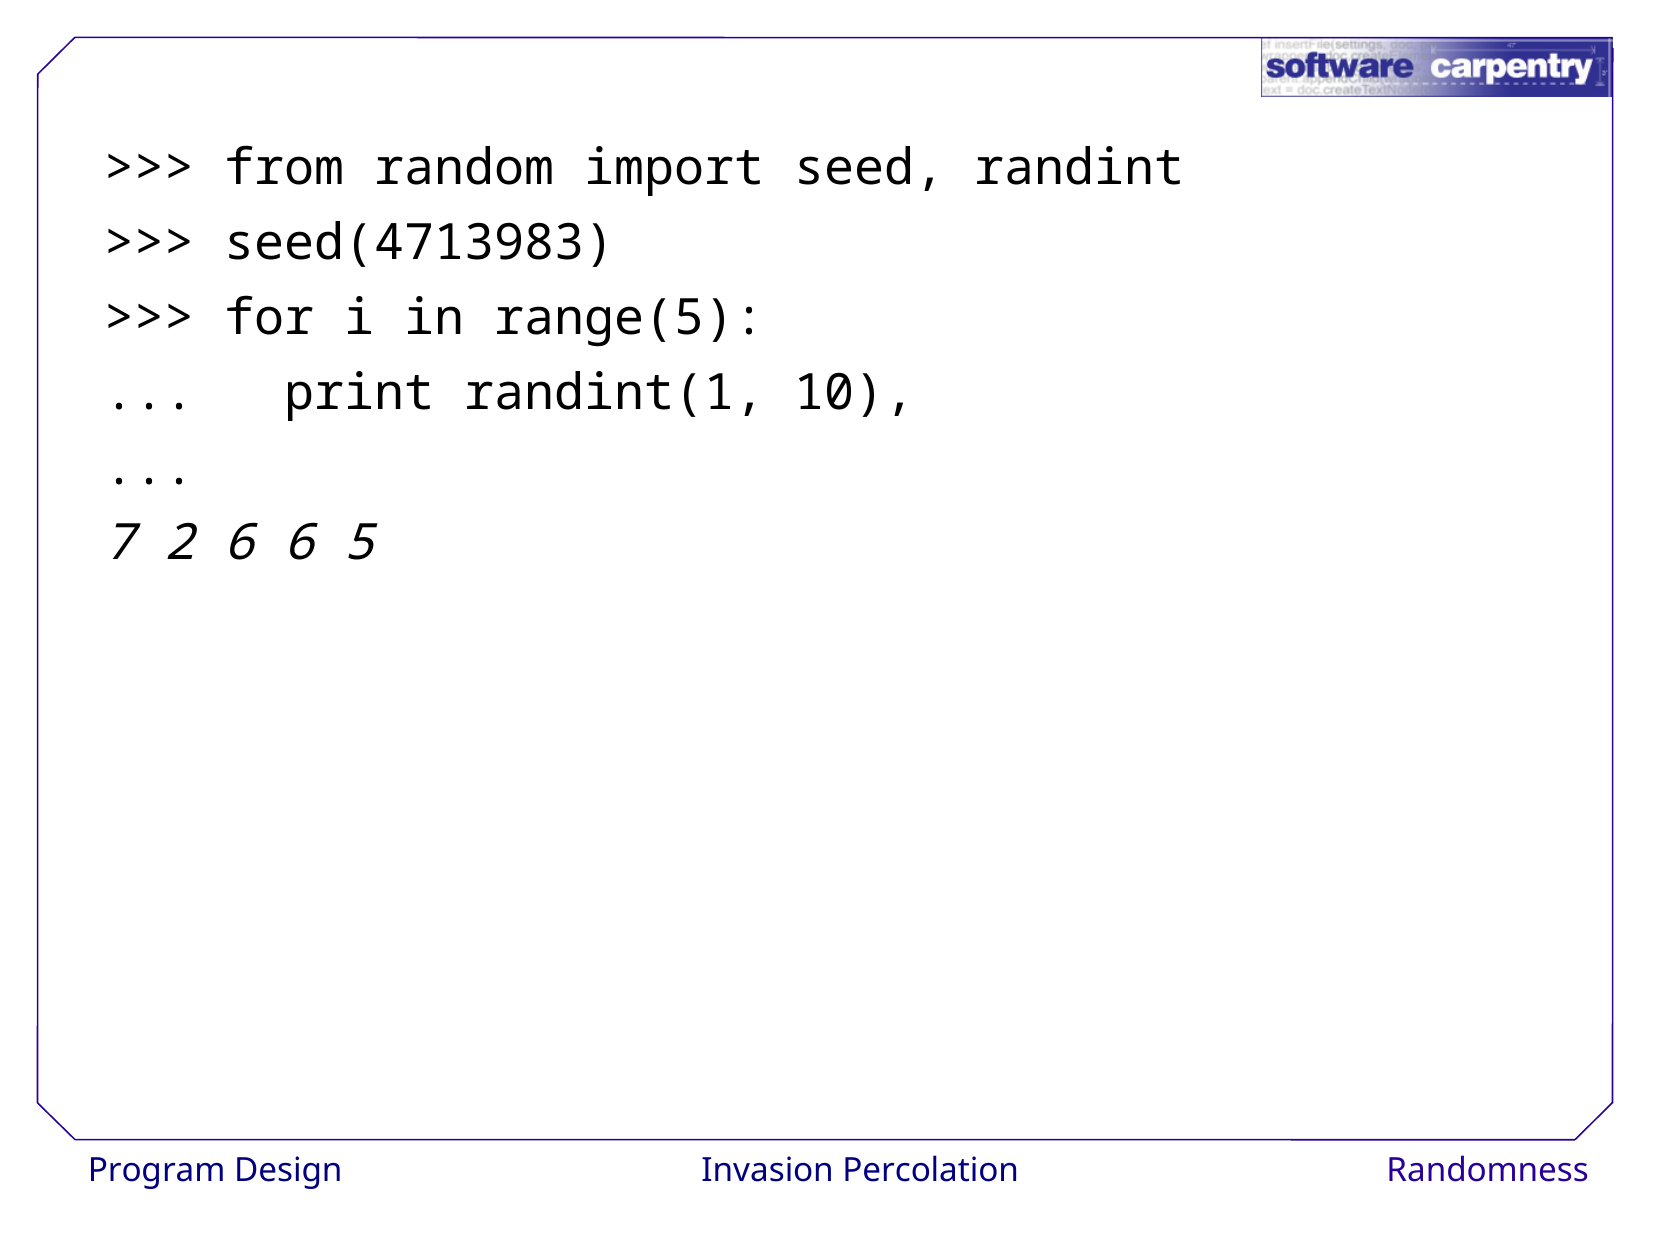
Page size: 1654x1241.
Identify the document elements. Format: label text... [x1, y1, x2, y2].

text_box >>> from random import seed, randint >>> seed(4713983) >>> for i in range(5): ... print randint(1, 10), ... 7 2 6 6 5 [89, 112, 1508, 1055]
picture [1261, 39, 1613, 97]
